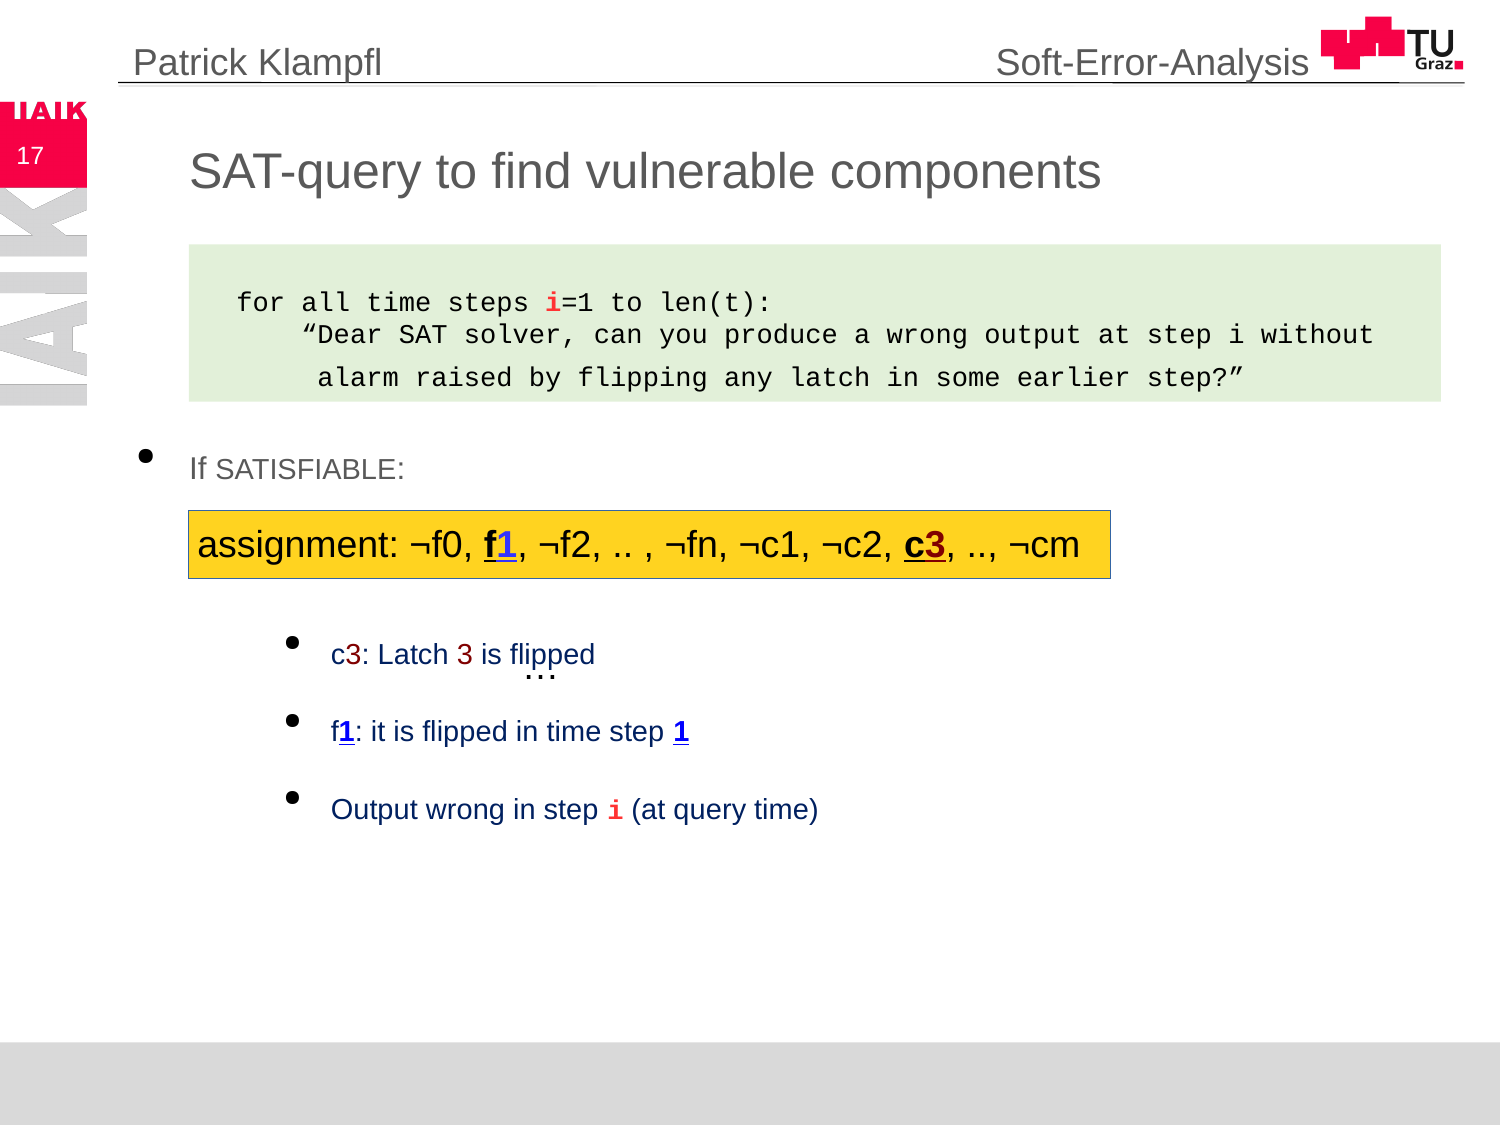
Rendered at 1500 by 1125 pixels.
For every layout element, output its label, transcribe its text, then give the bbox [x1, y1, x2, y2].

text_box … [507, 638, 626, 696]
text_box for all time steps i=1 to len(t): “Dear SAT solver, can you produce a wrong output at step i without alarm raised by flipping any latch in some earlier step?” [188, 244, 1441, 402]
picture [0, 1, 87, 406]
text_box assignment: ¬f0, f1, ¬f2, .. , ¬fn, ¬c1, ¬c2, c3, .., ¬cm [188, 510, 1111, 579]
list If SATISFIABLE: c3: Latch 3 is flipped f1: it is flipped in time step 1 Output wrong in step i (at query time) [118, 236, 1469, 979]
slide_number <number> [1, 124, 84, 185]
picture [1318, 12, 1466, 73]
title SAT-query to find vulnerable components [118, 138, 1469, 236]
